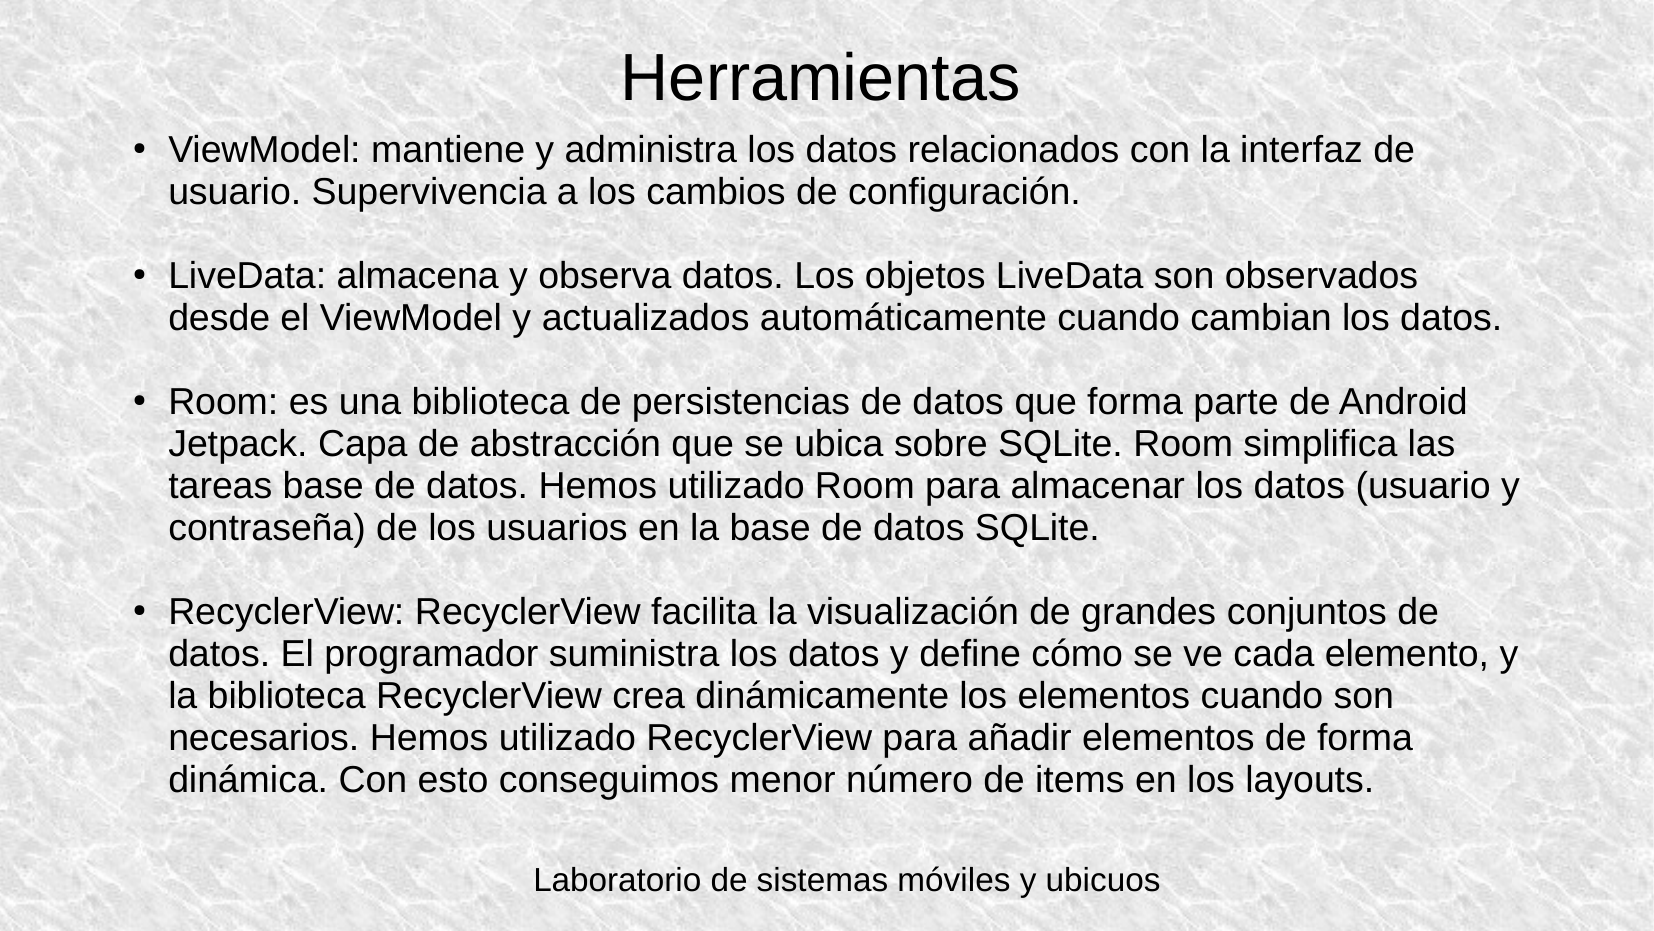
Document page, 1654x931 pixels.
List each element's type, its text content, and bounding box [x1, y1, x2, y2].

text_box ViewModel: mantiene y administra los datos relacionados con la interfaz de usuario. Supervivencia a los cambios de configuración. LiveData: almacena y observa datos. Los objetos LiveData son observados desde el ViewModel y actualizados automáticamente cuando cambian los datos. Room: es una biblioteca de persistencias de datos que forma parte de Android Jetpack. Capa de abstracción que se ubica sobre SQLite. Room simplifica las tareas base de datos. Hemos utilizado Room para almacenar los datos (usuario y contraseña) de los usuarios en la base de datos SQLite. RecyclerView: RecyclerView facilita la visualización de grandes conjuntos de datos. El programador suministra los datos y define cómo se ve cada elemento, y la biblioteca RecyclerView crea dinámicamente los elementos cuando son necesarios. Hemos utilizado RecyclerView para añadir elementos de forma dinámica. Con esto conseguimos menor número de items en los layouts. [118, 88, 1536, 808]
title Herramientas [76, 0, 1565, 156]
text_box Laboratorio de sistemas móviles y ubicuos [59, 854, 1565, 931]
picture [0, 0, 1654, 931]
